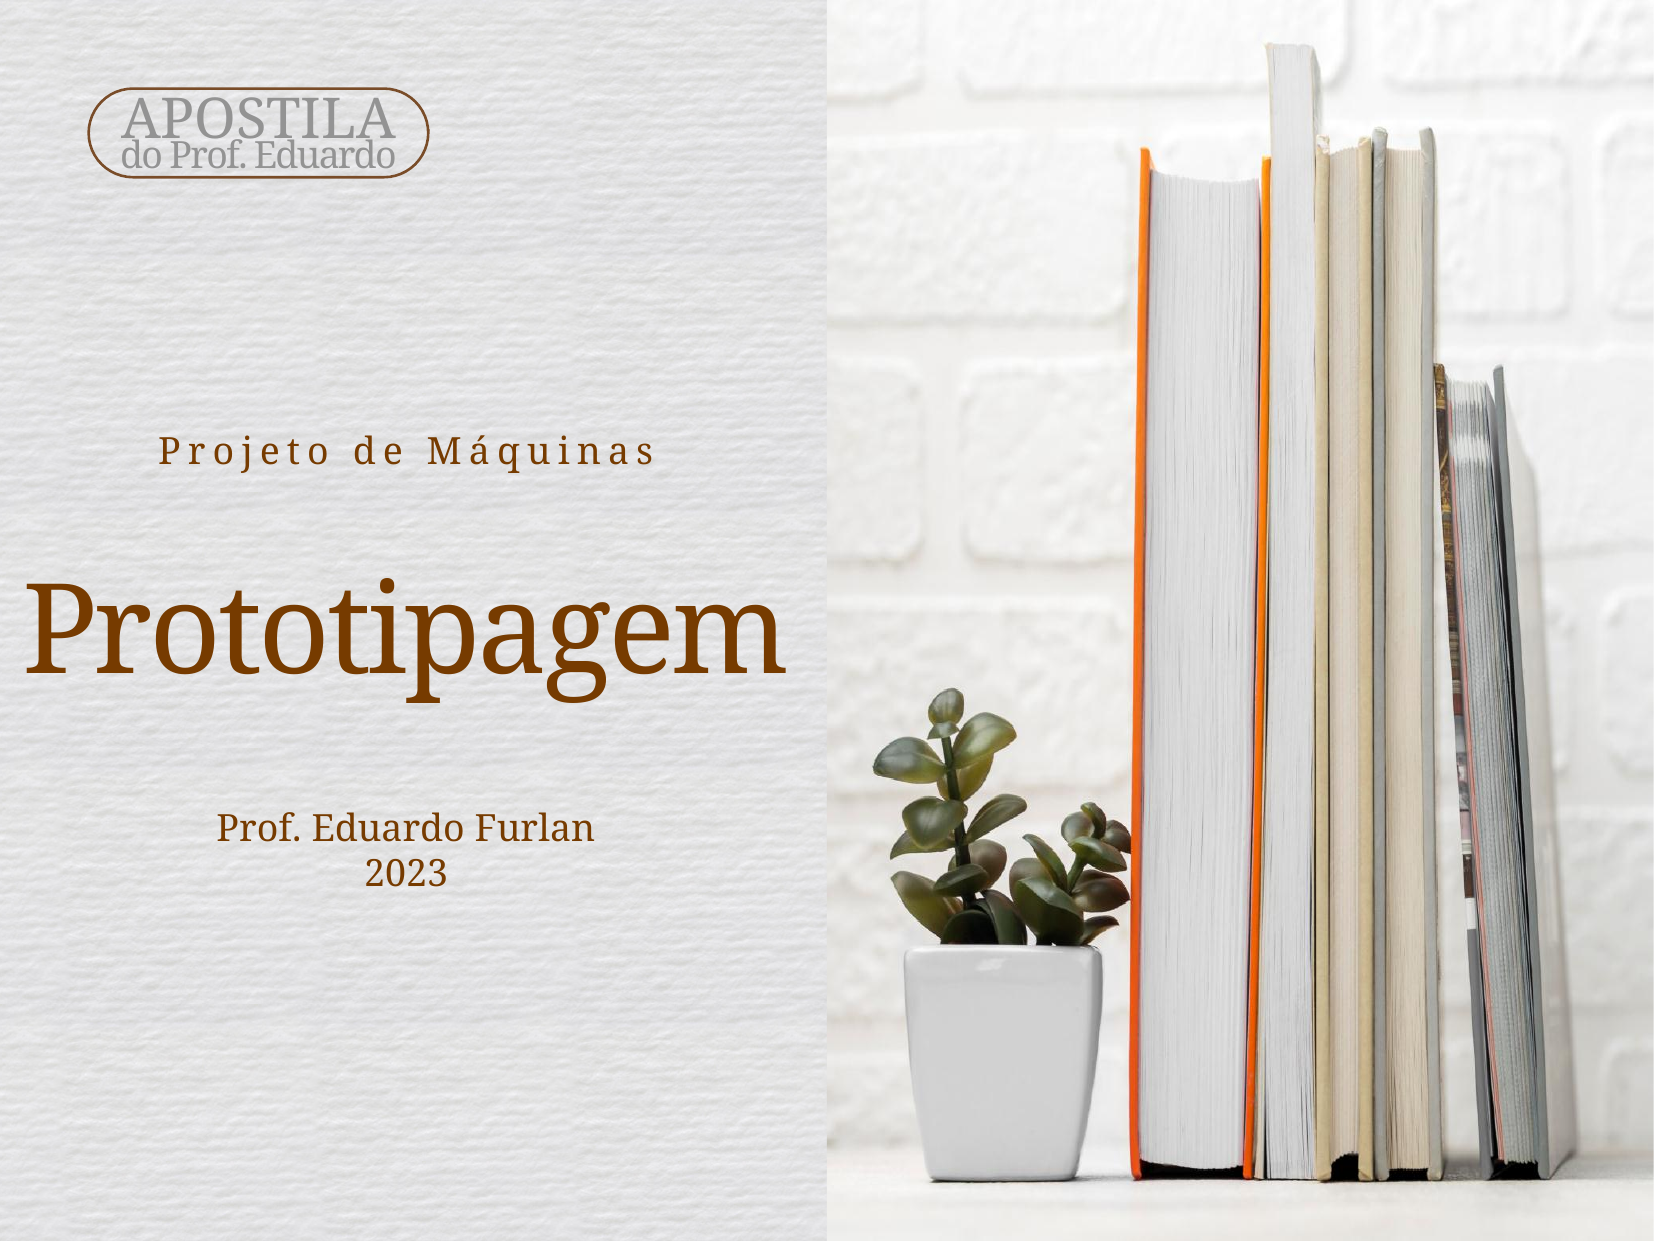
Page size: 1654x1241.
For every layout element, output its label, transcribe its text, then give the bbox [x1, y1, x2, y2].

text_box APOSTILA do Prof. Eduardo [88, 88, 429, 178]
text_box Projeto de Máquinas Prototipagem Prof. Eduardo Furlan 2023 [0, 428, 813, 902]
picture [826, 0, 1654, 1241]
text_box [0, 0, 826, 1241]
